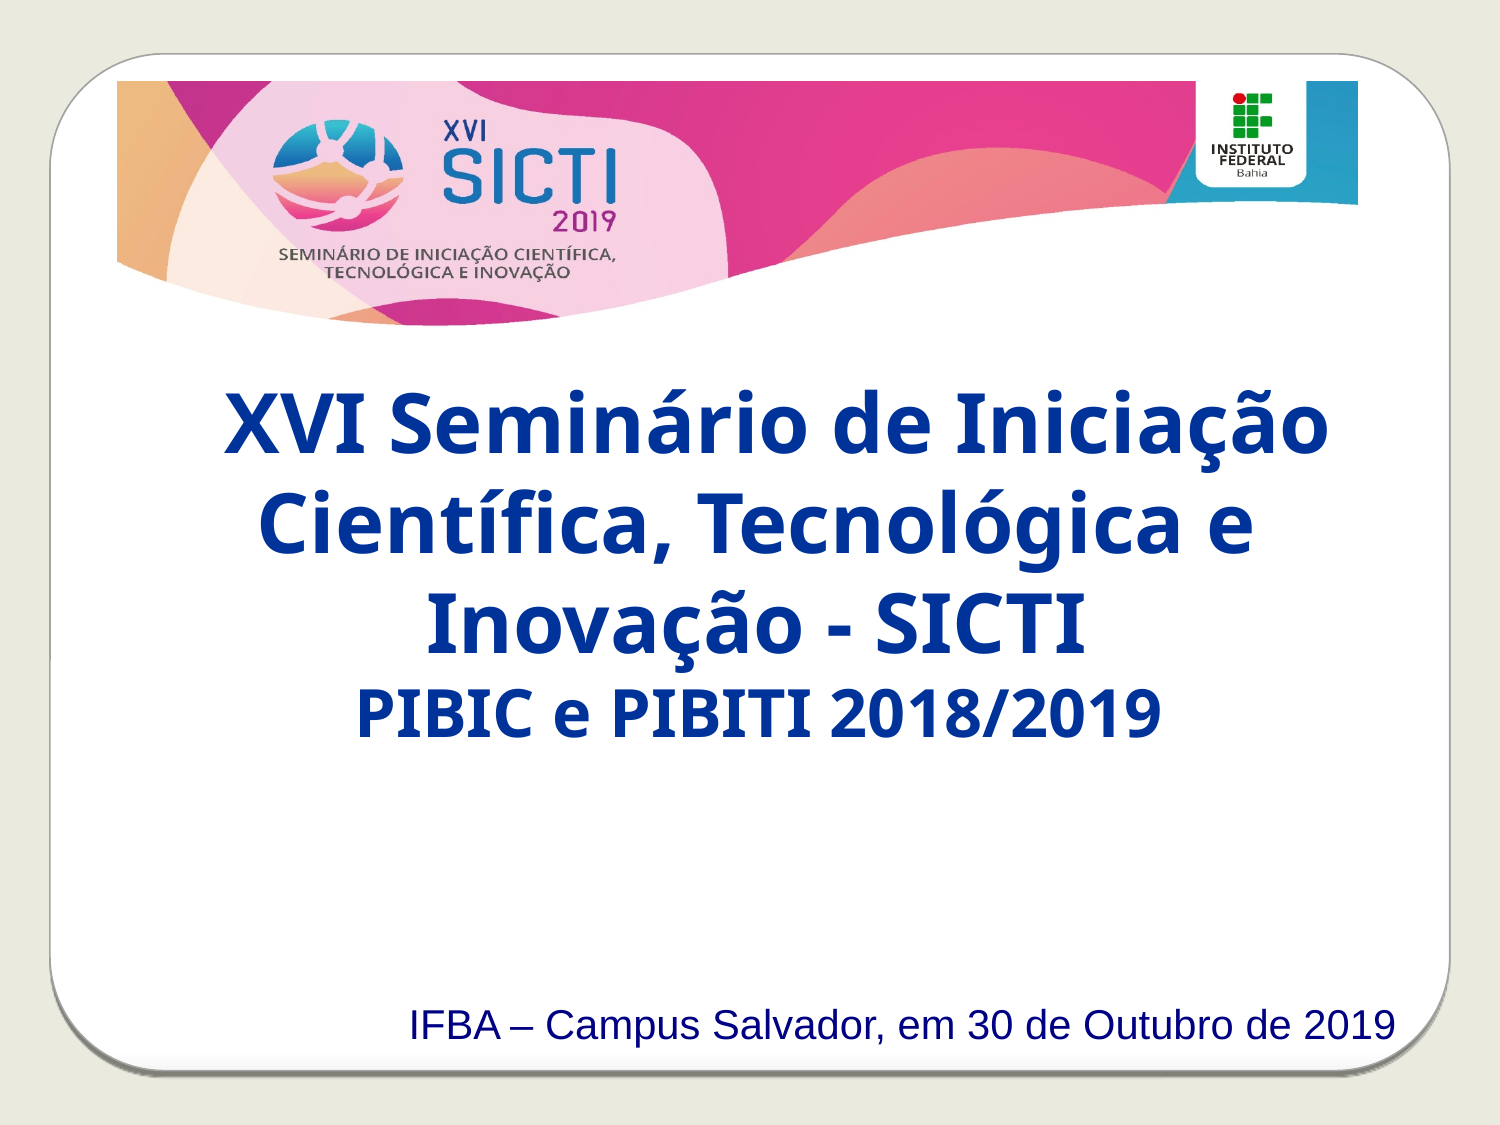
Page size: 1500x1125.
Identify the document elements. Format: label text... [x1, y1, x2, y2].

picture [117, 81, 1358, 329]
text_box IFBA – Campus Salvador, em 30 de Outubro de 2019 [70, 996, 1412, 1061]
text_box XVI Seminário de Iniciação Científica, Tecnológica e Inovação - SICTI PIBIC e PIBITI 2018/2019 [187, 363, 1348, 758]
